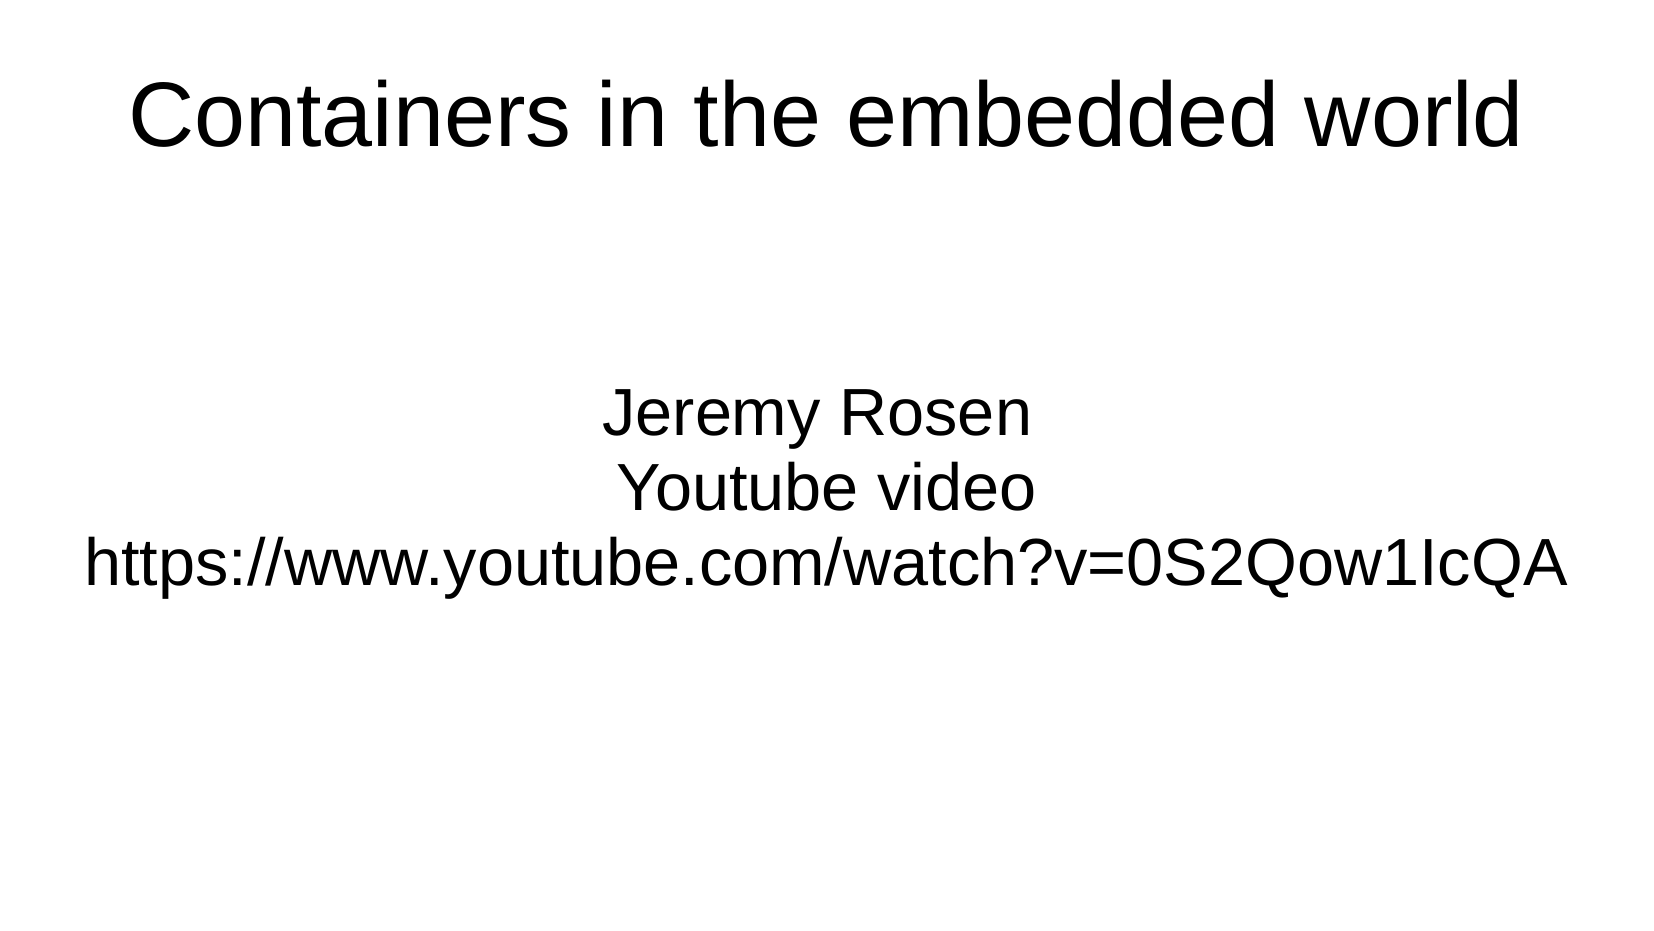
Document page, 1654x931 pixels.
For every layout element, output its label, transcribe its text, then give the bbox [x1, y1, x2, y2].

title Containers in the embedded world [82, 37, 1571, 193]
subtitle Jeremy Rosen Youtube video https://www.youtube.com/watch?v=0S2Qow1IcQA [82, 217, 1571, 758]
